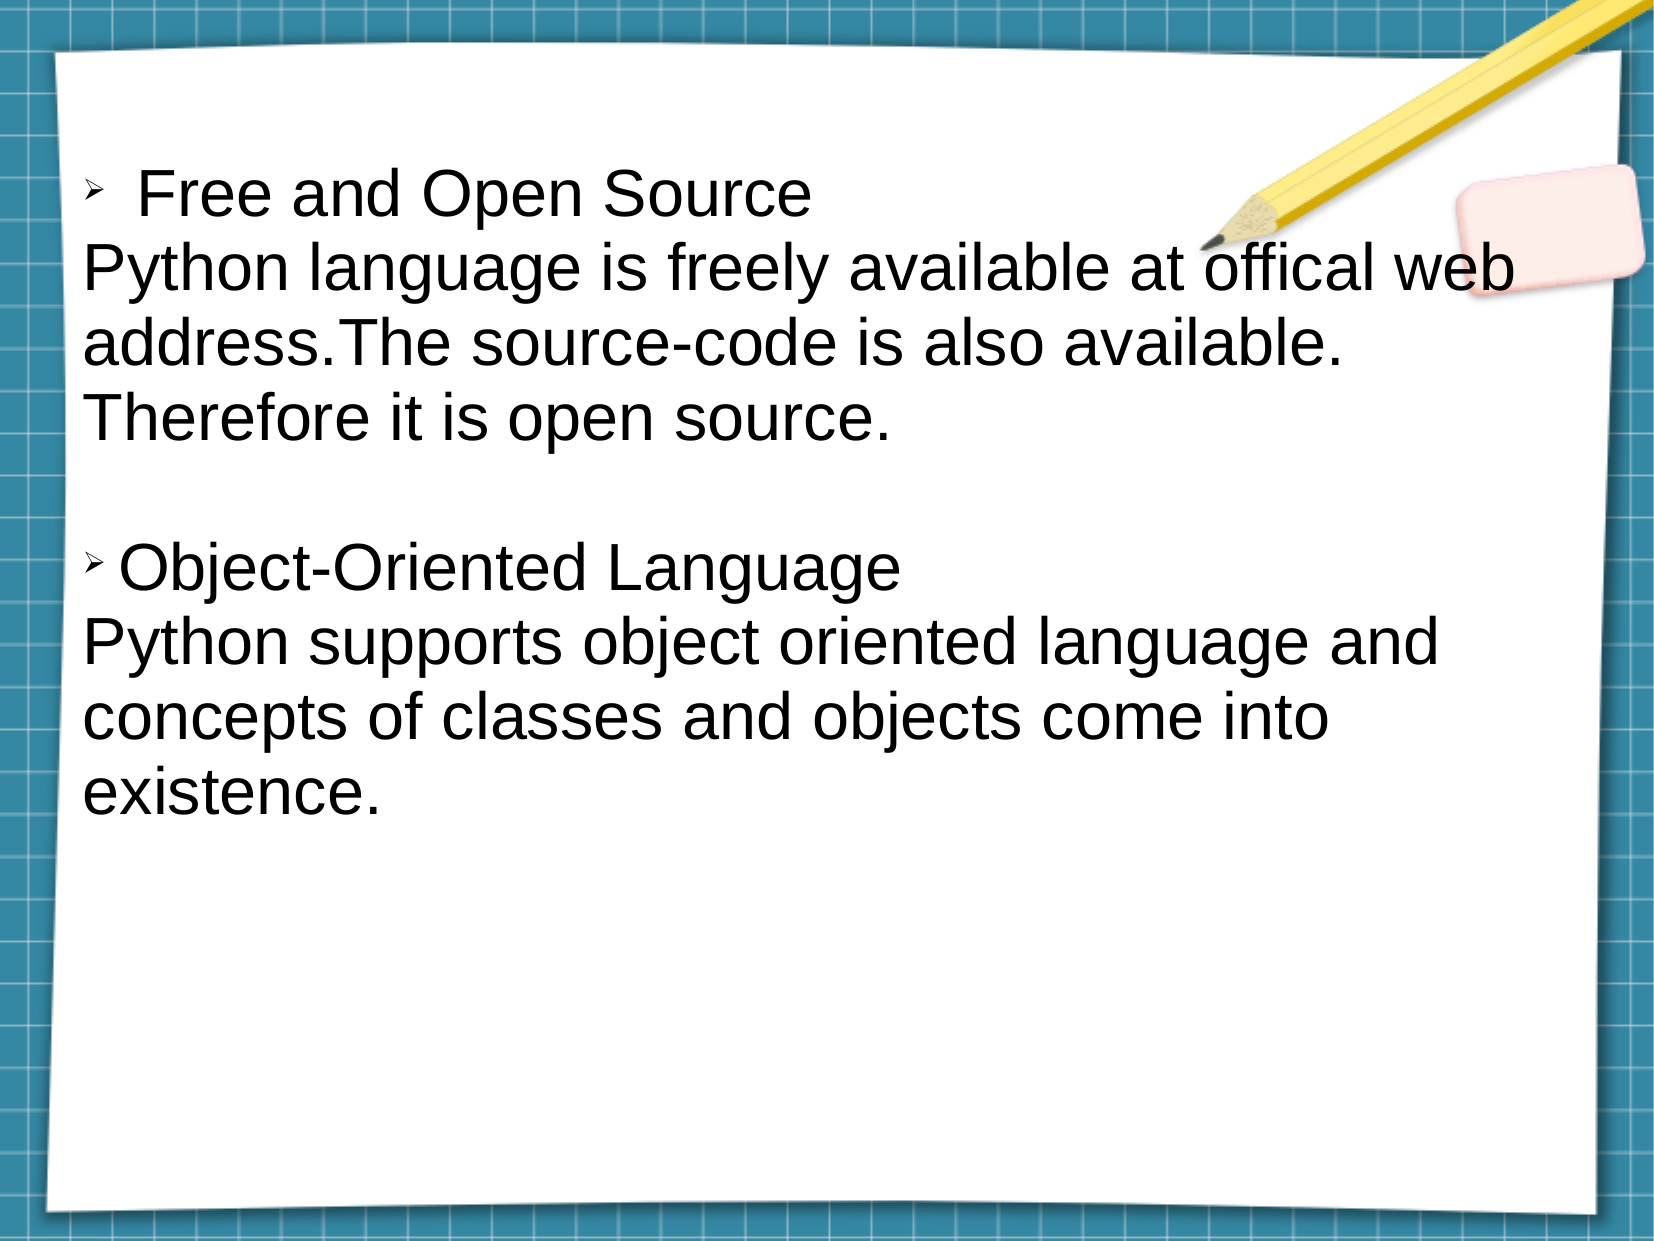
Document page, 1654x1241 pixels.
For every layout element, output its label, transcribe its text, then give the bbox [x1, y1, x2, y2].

subtitle Free and Open Source Python language is freely available at offical web address.The source-code is also available. Therefore it is open source. Object-Oriented Language Python supports object oriented language and concepts of classes and objects come into existence. [82, 49, 1571, 1010]
picture [0, 0, 1654, 1241]
